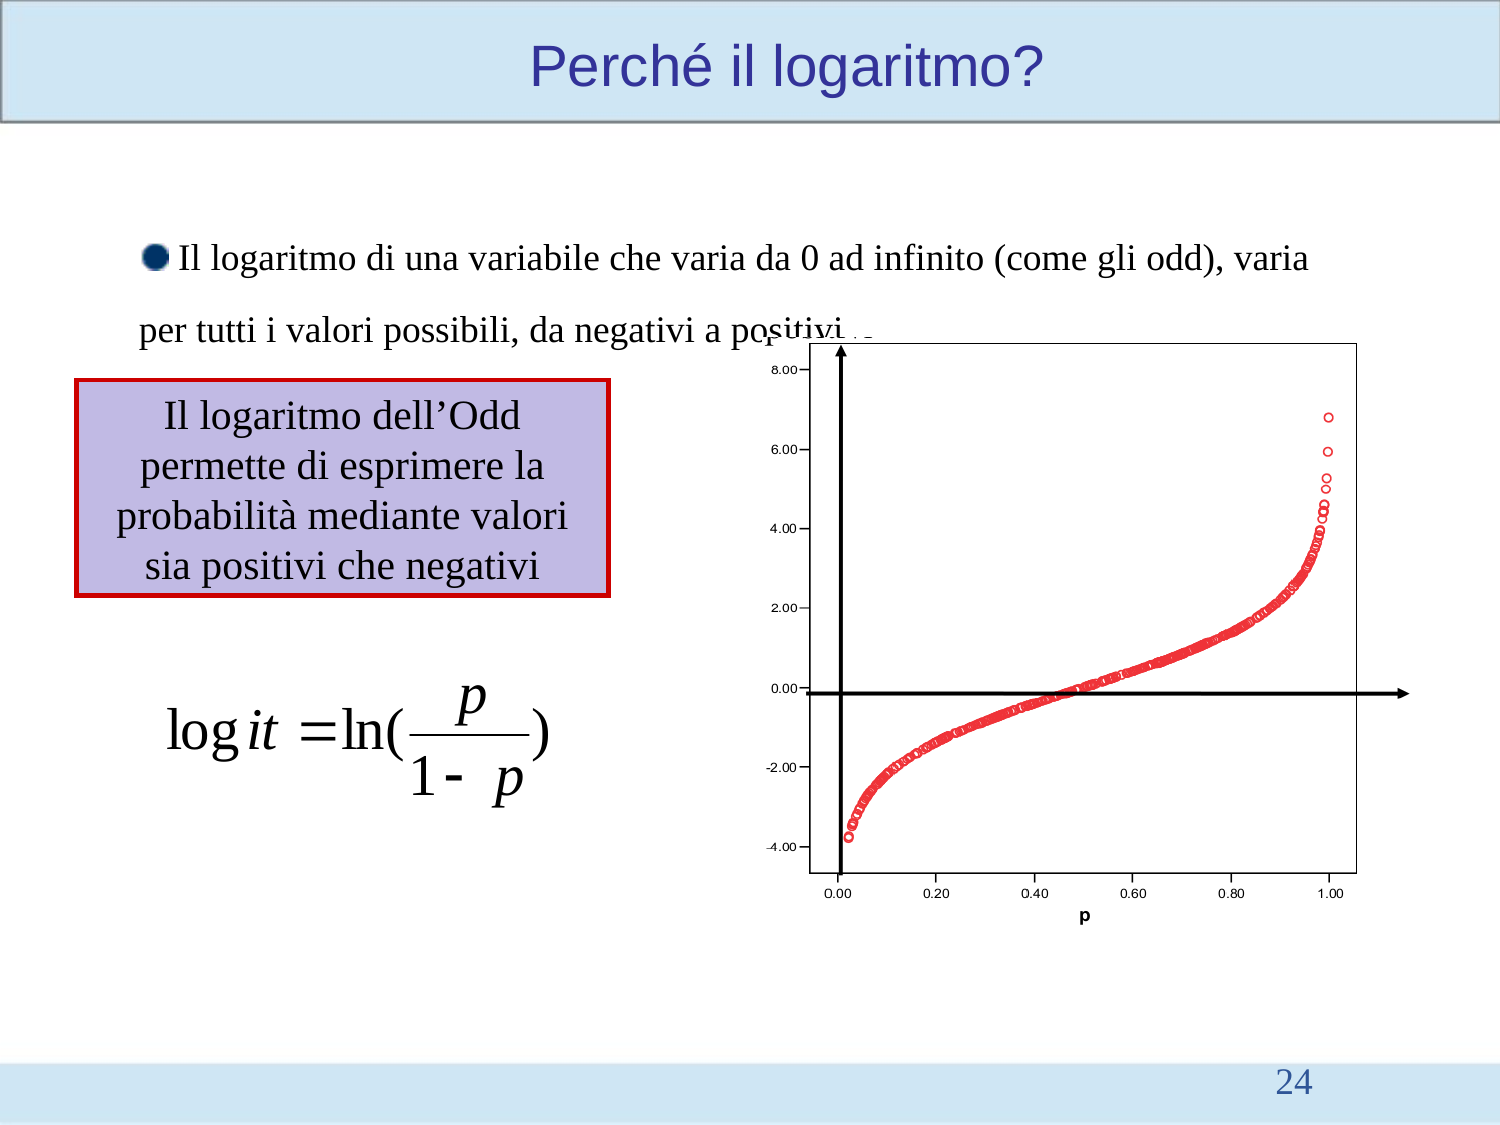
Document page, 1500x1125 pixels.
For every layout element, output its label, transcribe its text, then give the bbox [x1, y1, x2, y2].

picture [0, 0, 1500, 1125]
title Perché il logaritmo? [112, 0, 1462, 165]
text_box Il logaritmo dell’Odd permette di esprimere la probabilità mediante valori sia positivi che negativi [76, 380, 609, 596]
chart [159, 657, 564, 820]
text_box Il logaritmo di una variabile che varia da 0 ad infinito (come gli odd), varia per tutti i valori possibili, da negativi a positivi [123, 198, 1368, 358]
